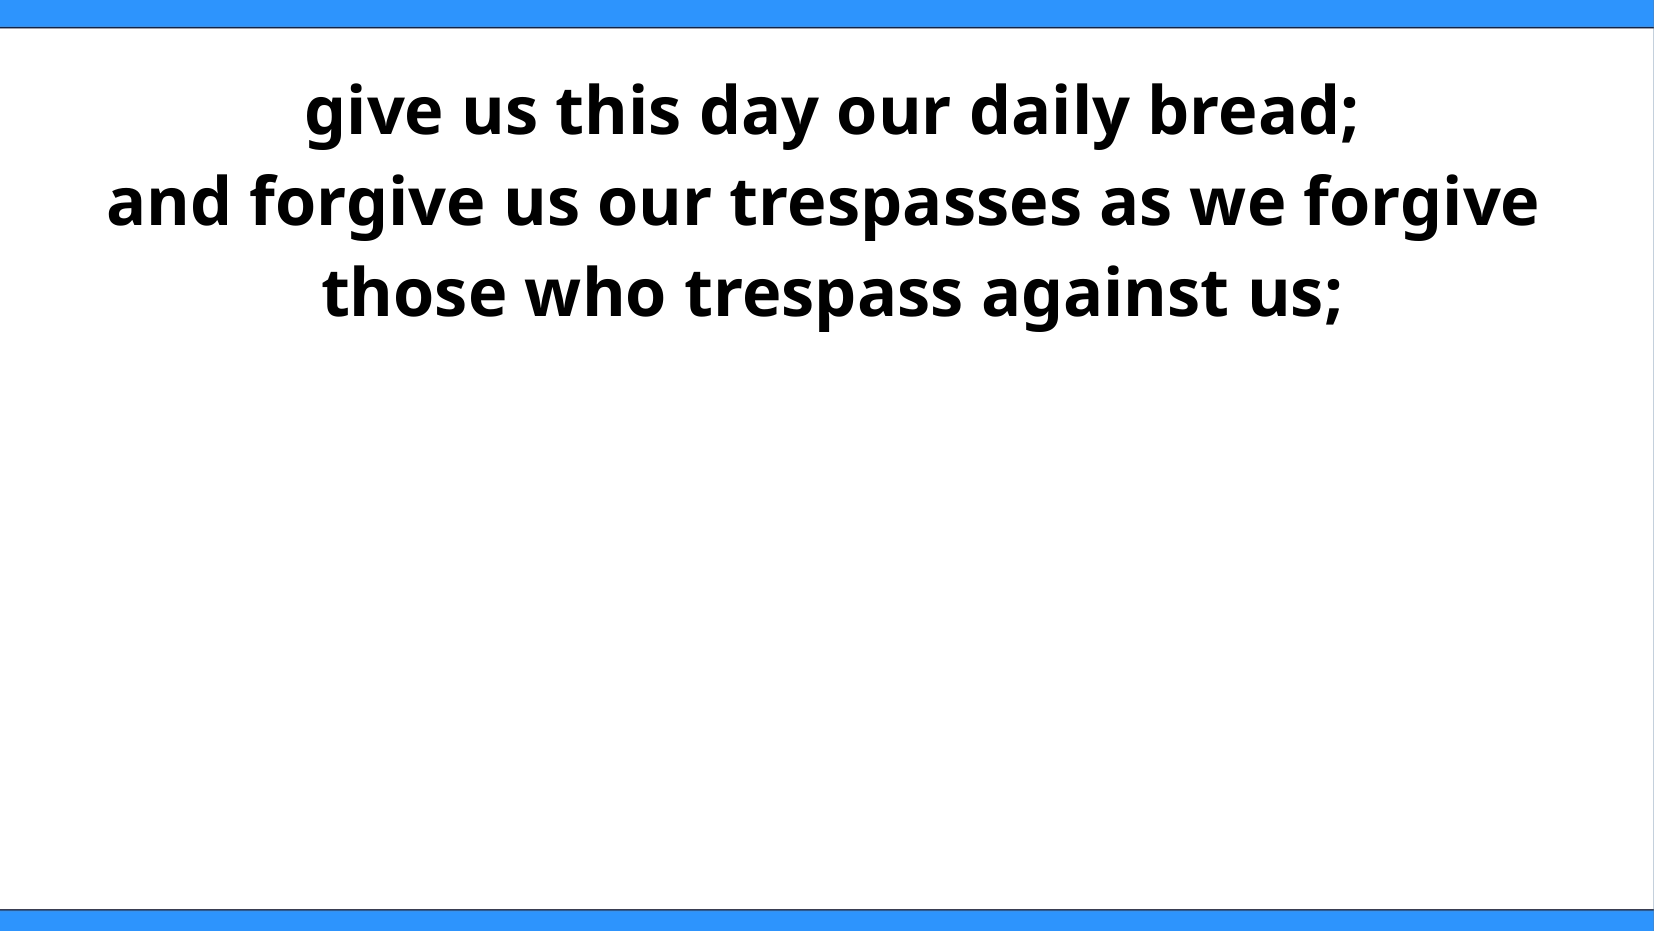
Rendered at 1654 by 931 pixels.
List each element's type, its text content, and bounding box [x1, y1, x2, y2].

picture [0, 0, 1654, 931]
text_box give us this day our daily bread; and forgive us our trespasses as we forgive those who trespass against us; [90, 56, 1576, 421]
